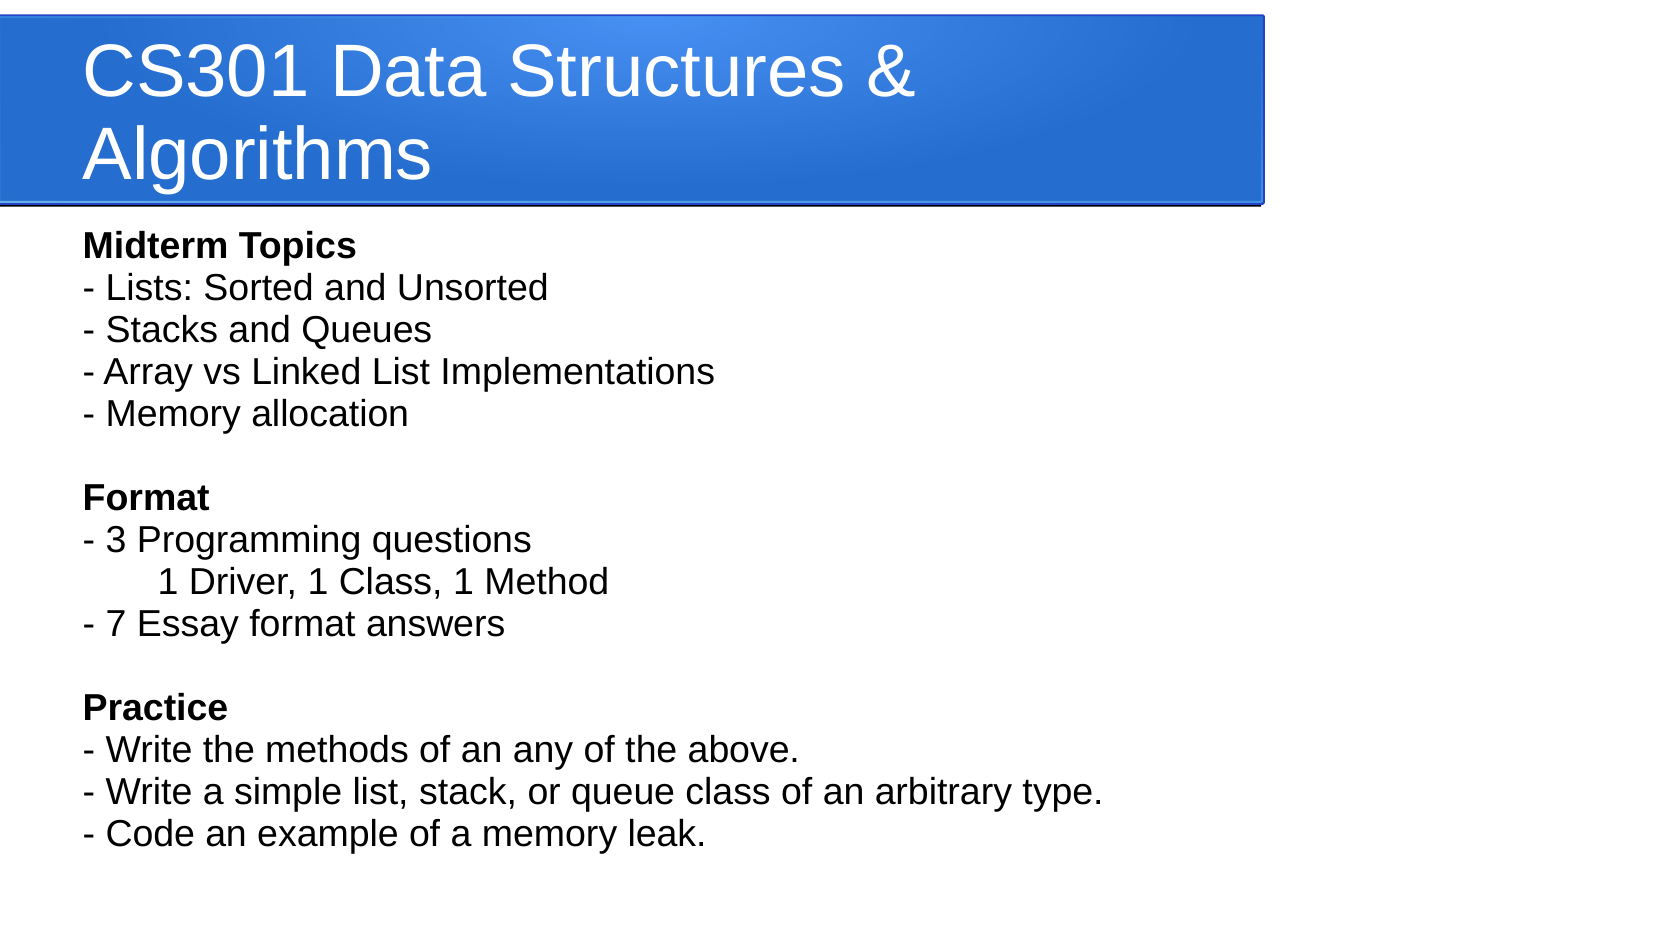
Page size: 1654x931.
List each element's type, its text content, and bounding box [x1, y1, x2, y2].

title CS301 Data Structures & Algorithms [82, 29, 1235, 196]
subtitle Midterm Topics - Lists: Sorted and Unsorted - Stacks and Queues - Array vs Linked List Implementations - Memory allocation Format - 3 Programming questions 1 Driver, 1 Class, 1 Method - 7 Essay format answers Practice - Write the methods of an any of the above. - Write a simple list, stack, or queue class of an arbitrary type. - Code an example of a memory leak. [82, 224, 1141, 856]
